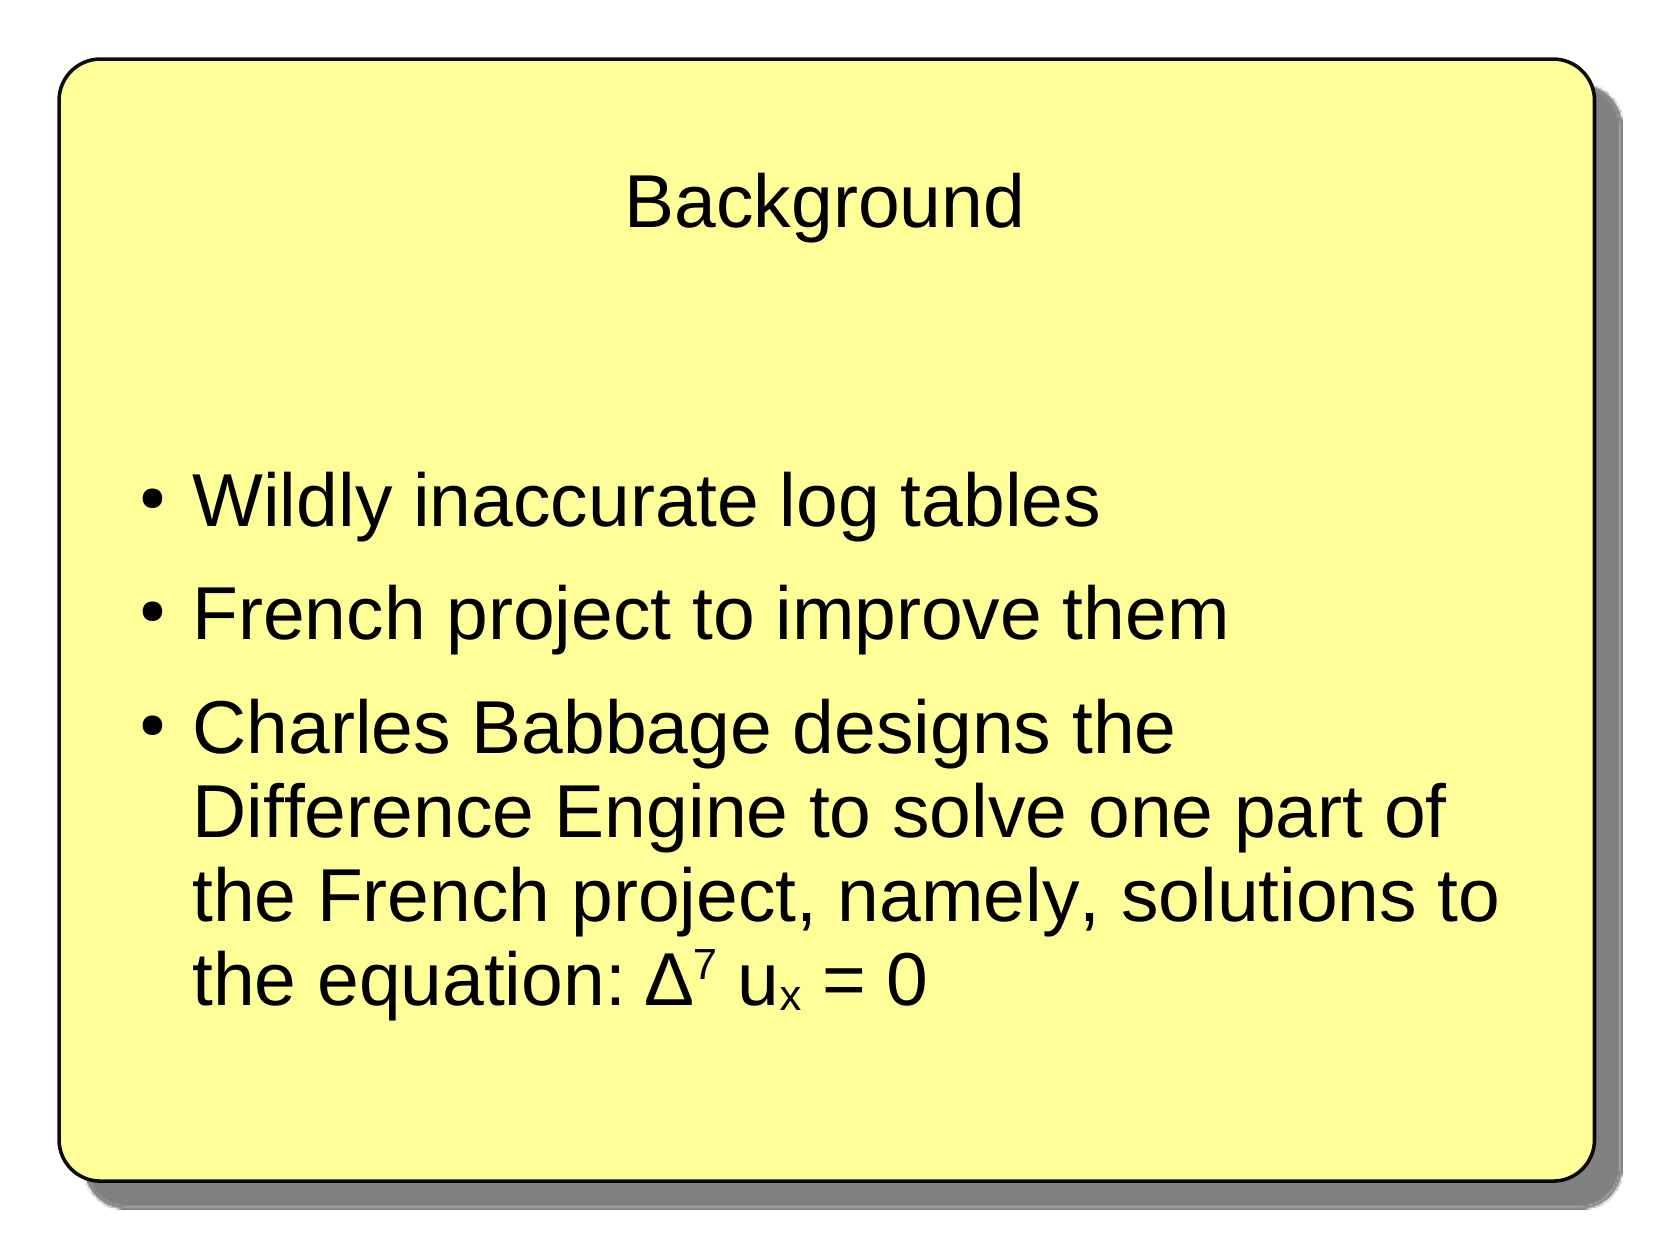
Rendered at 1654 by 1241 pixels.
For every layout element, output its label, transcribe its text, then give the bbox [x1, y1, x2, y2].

title Background [118, 105, 1532, 298]
list Wildly inaccurate log tables French project to improve them Charles Babbage designs the Difference Engine to solve one part of the French project, namely, solutions to the equation: ∆7 ux = 0 [121, 344, 1534, 1112]
